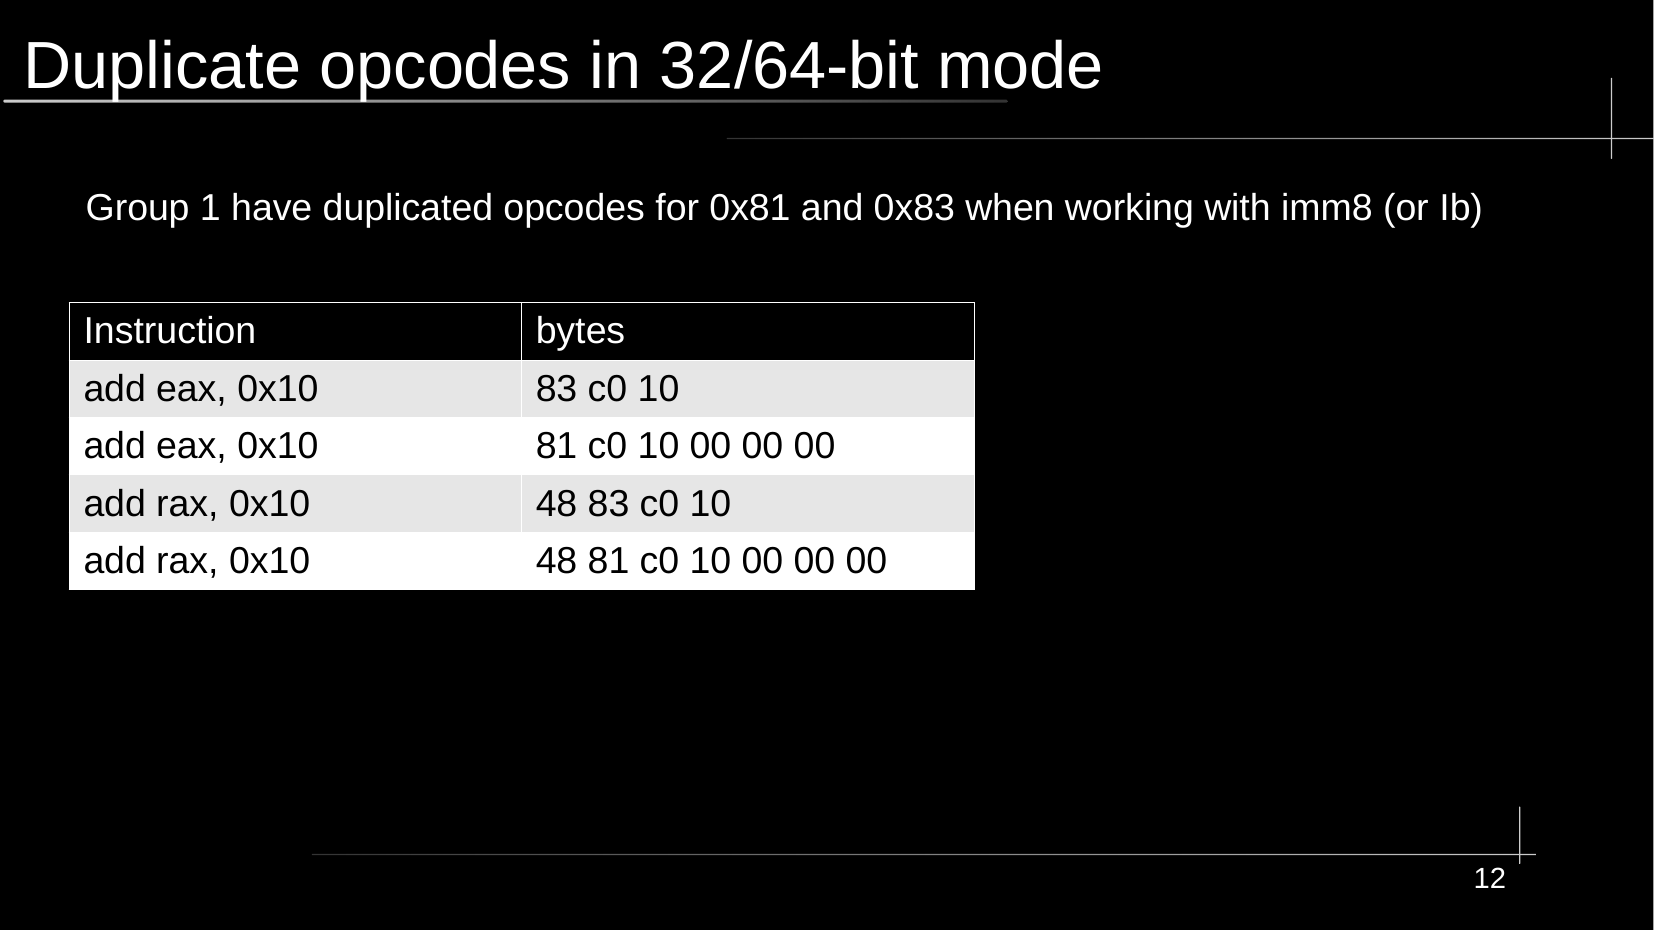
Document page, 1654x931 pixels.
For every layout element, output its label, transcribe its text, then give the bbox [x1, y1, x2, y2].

table_cell add rax, 0x10 [70, 475, 521, 532]
title Duplicate opcodes in 32/64-bit mode [23, 11, 1589, 119]
table_cell add eax, 0x10 [70, 418, 521, 474]
table_cell add eax, 0x10 [70, 361, 521, 417]
table_cell 48 83 c0 10 [522, 475, 974, 532]
table_cell 48 81 c0 10 00 00 00 [522, 533, 974, 589]
table_cell add rax, 0x10 [70, 533, 521, 589]
table_cell 83 c0 10 [522, 361, 974, 417]
table_cell 81 c0 10 00 00 00 [522, 418, 974, 474]
table_header bytes [522, 303, 974, 360]
table_header Instruction [70, 303, 521, 360]
text_box Group 1 have duplicated opcodes for 0x81 and 0x83 when working with imm8 (or Ib) [70, 179, 1499, 237]
